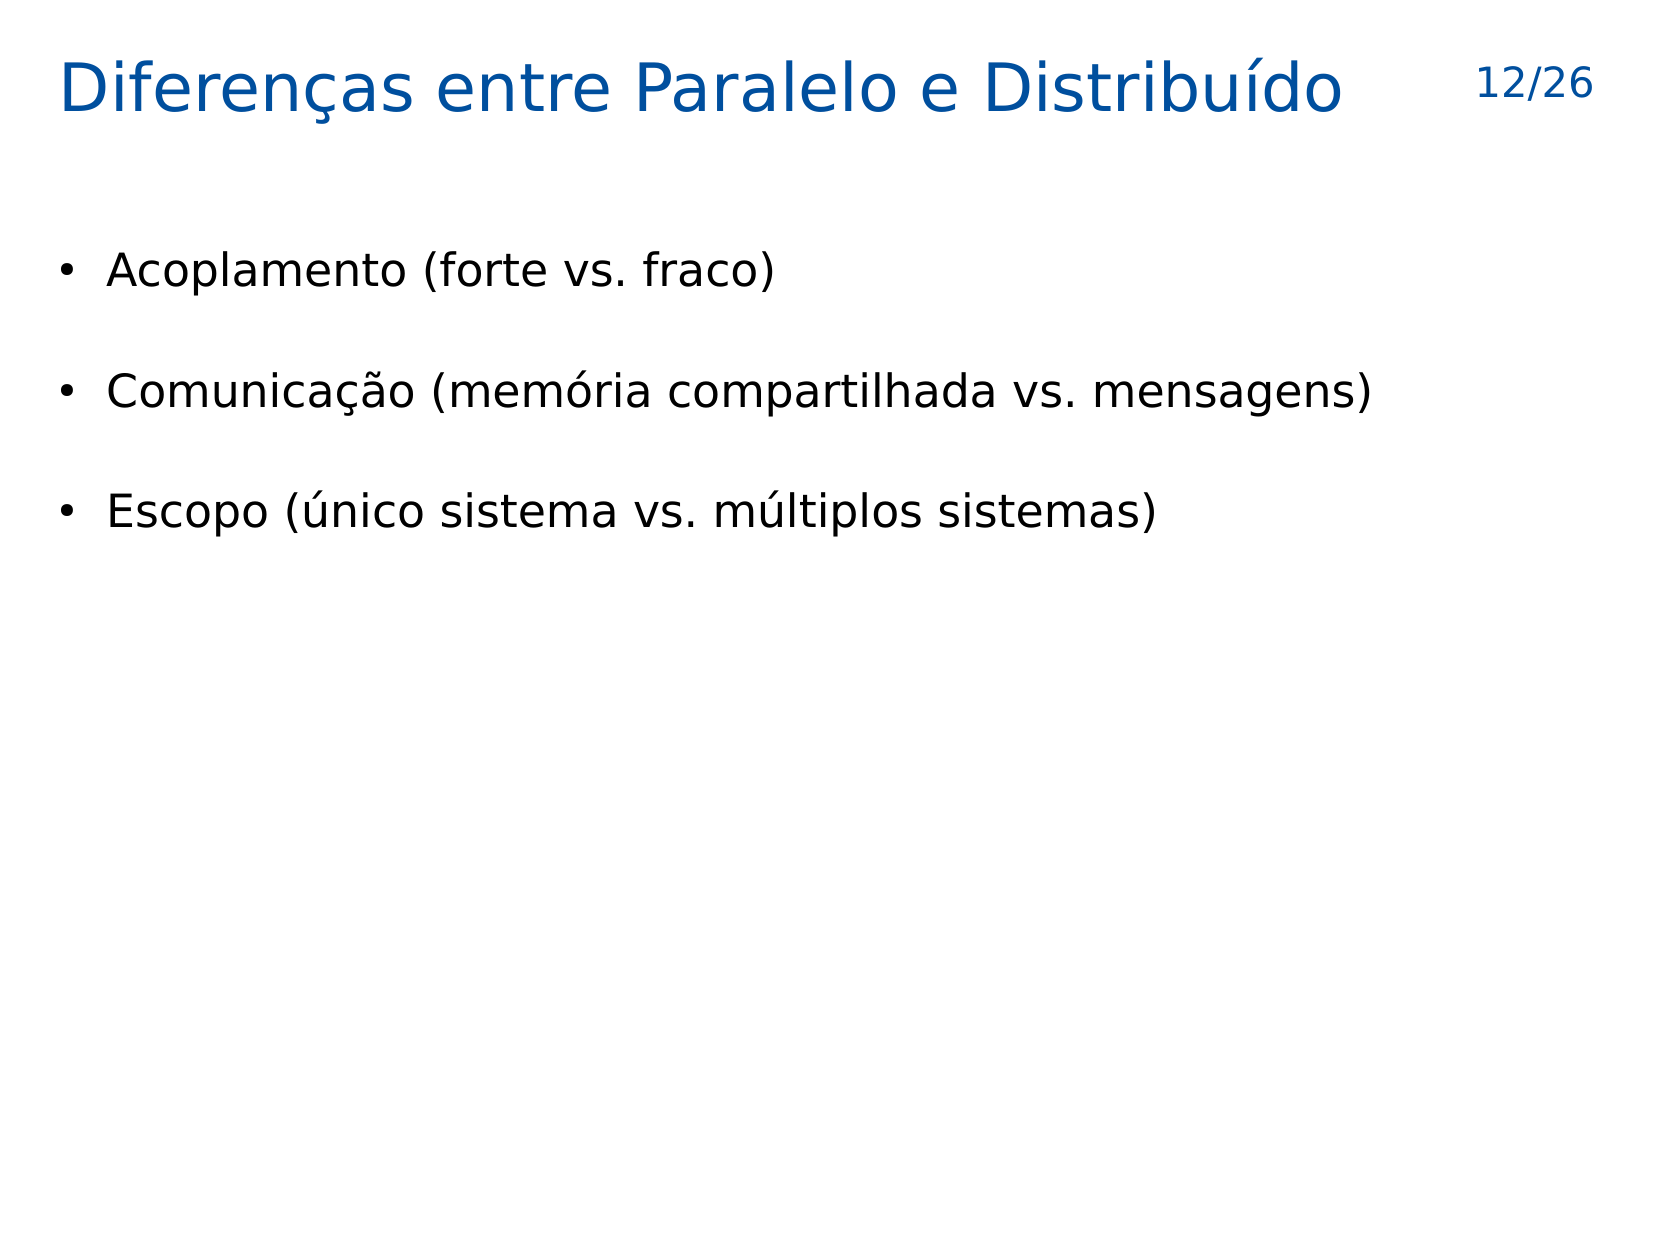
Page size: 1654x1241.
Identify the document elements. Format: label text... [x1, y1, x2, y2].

title Diferenças entre Paralelo e Distribuído [59, 29, 1625, 148]
list Acoplamento (forte vs. fraco) Comunicação (memória compartilhada vs. mensagens) Escopo (único sistema vs. múltiplos sistemas) [59, 236, 1595, 1182]
